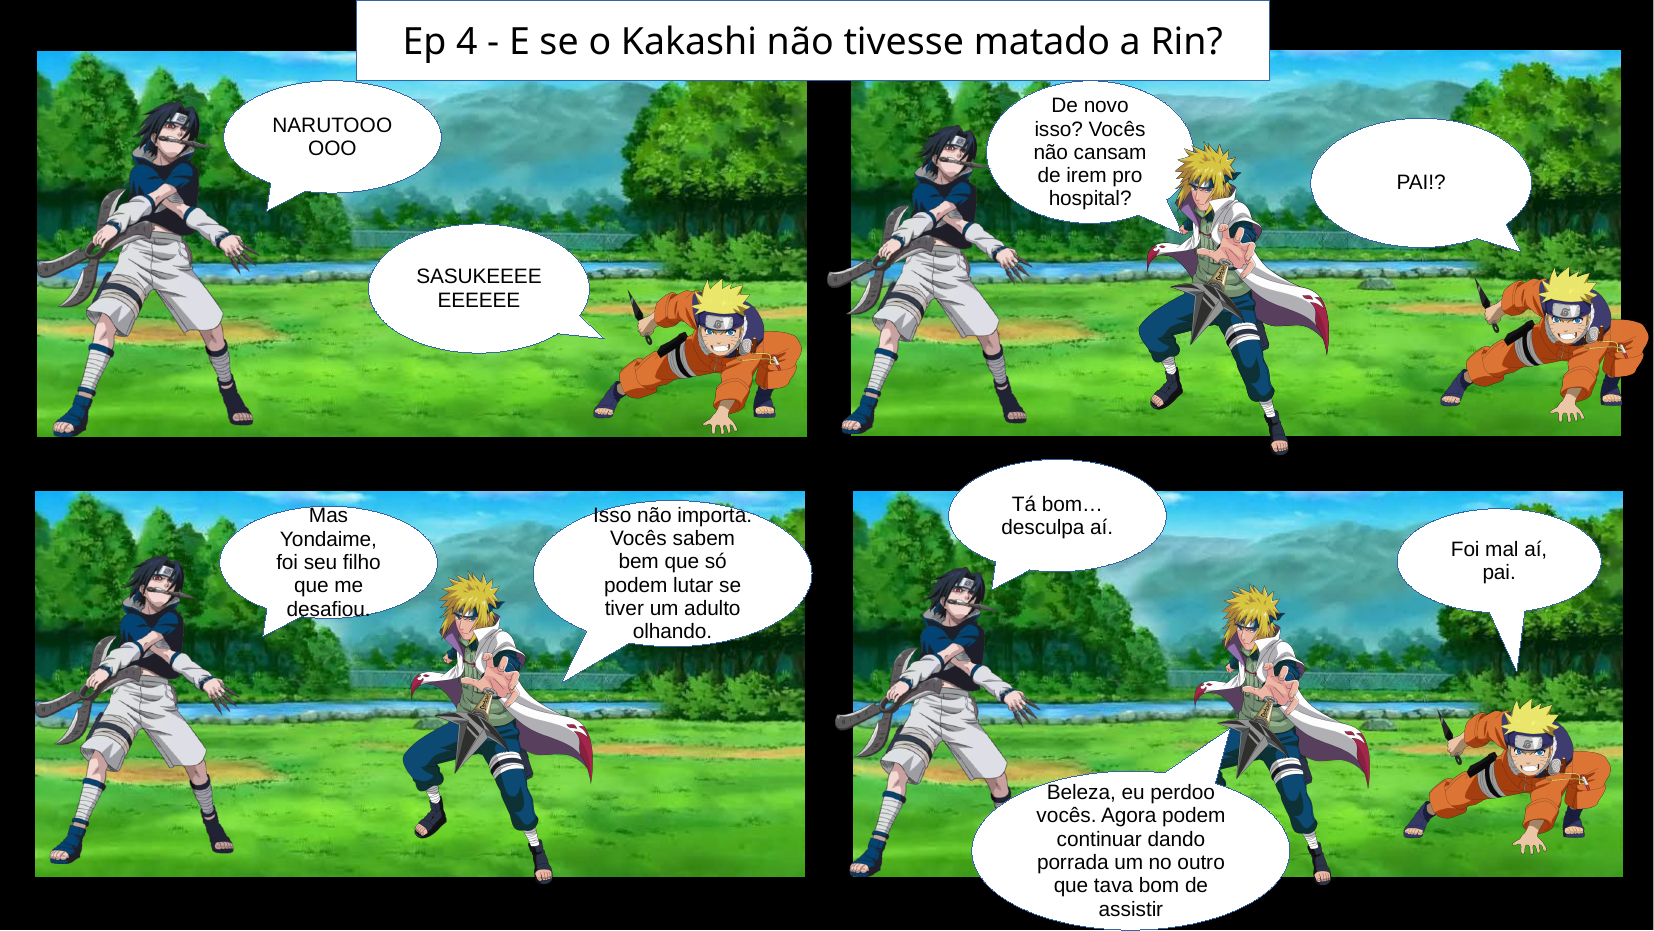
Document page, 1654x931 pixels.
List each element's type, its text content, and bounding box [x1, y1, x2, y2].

text_box Beleza, eu perdoo vocês. Agora podem continuar dando porrada um no outro que tava bom de assistir [971, 727, 1290, 931]
text_box SASUKEEEEEEEEEE [368, 223, 589, 354]
text_box Mas Yondaime, foi seu filho que me desafiou. [220, 506, 438, 637]
text_box Tá bom… desculpa aí. [948, 459, 1167, 572]
text_box Isso não importa. Vocês sabem bem que só podem lutar se tiver um adulto olhando. [534, 500, 813, 663]
text_box Foi mal aí, pai. [1397, 508, 1602, 672]
text_box De novo isso? Vocês não cansam de irem pro hospital? [994, 80, 1191, 224]
picture [835, 491, 1623, 890]
text_box NARUTOOOOOO [248, 80, 442, 212]
text_box PAI!? [1333, 118, 1532, 253]
picture [37, 51, 807, 437]
text_box Ep 4 - E se o Kakashi não tivesse matado a Rin? [356, 0, 1270, 81]
picture [35, 491, 805, 889]
picture [827, 50, 1654, 460]
